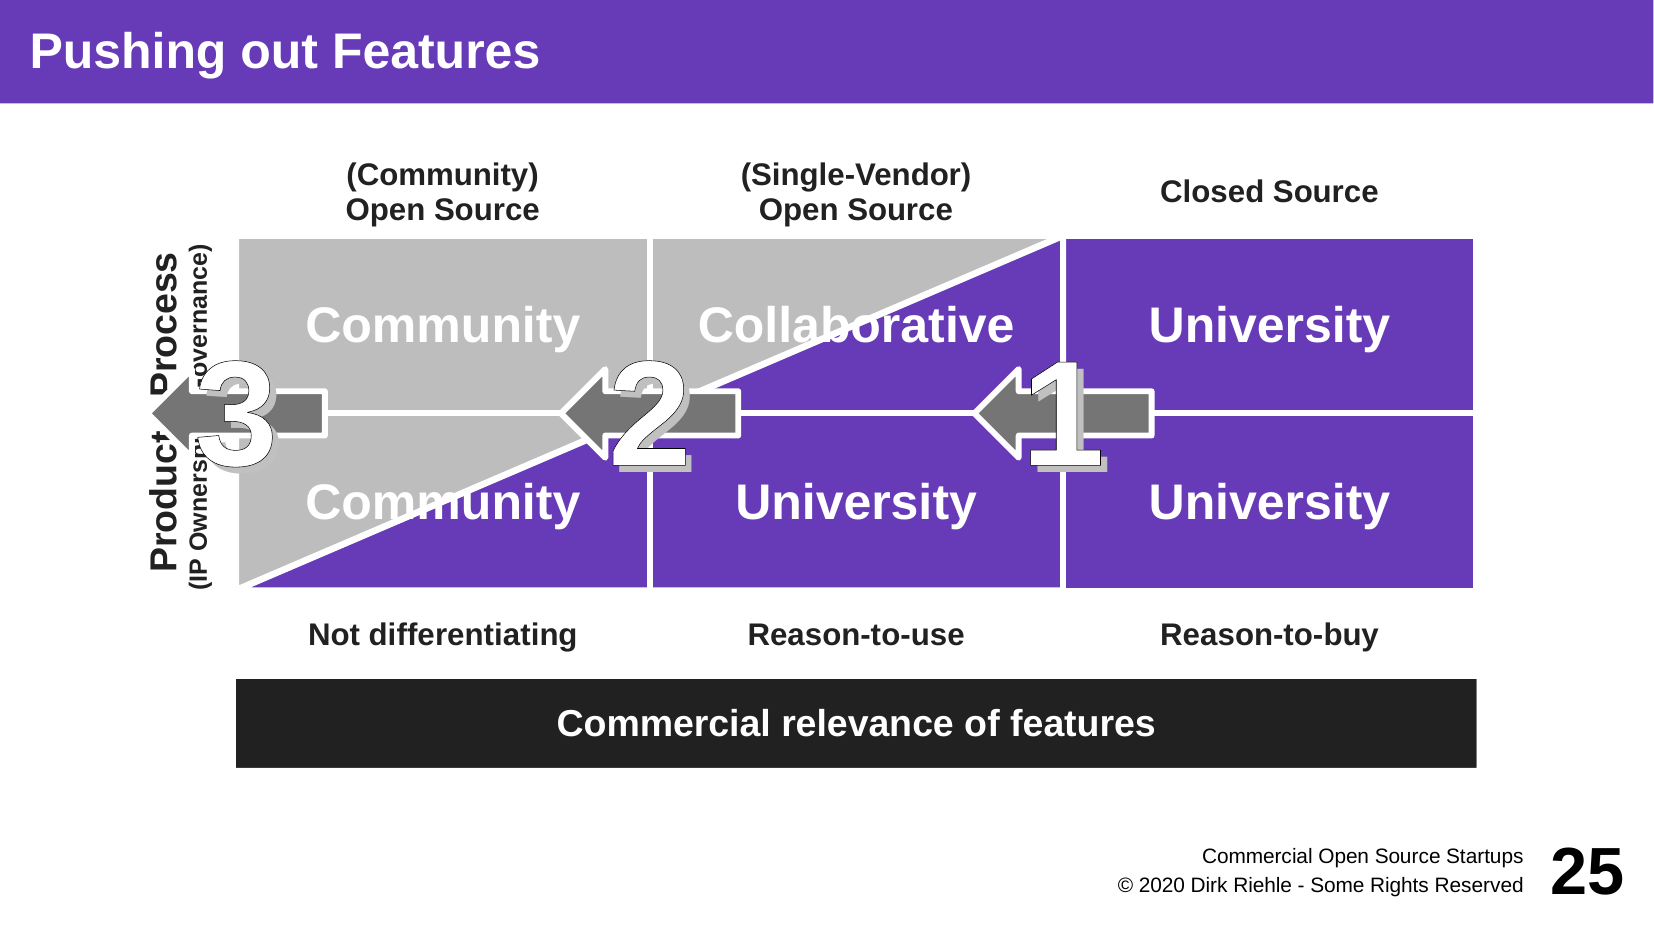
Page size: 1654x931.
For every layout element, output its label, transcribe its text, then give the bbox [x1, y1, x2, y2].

text_box 3 [118, 295, 355, 532]
text_box Community [237, 413, 649, 590]
text_box Commercial relevance of features [236, 679, 1477, 768]
text_box Product (IP Ownership) [118, 532, 237, 621]
text_box University [1063, 413, 1477, 590]
text_box Reason-to-buy [1062, 590, 1477, 679]
text_box Not differentiating [236, 590, 649, 679]
text_box (Community) Open Source [236, 147, 649, 237]
title Pushing out Features [0, 0, 1654, 104]
text_box Process (Governance) [118, 206, 237, 295]
text_box Reason-to-use [649, 590, 1062, 679]
text_box University [649, 413, 1063, 590]
text_box Community [237, 237, 649, 413]
text_box University [1064, 237, 1477, 413]
text_box (Single-Vendor) Open Source [649, 147, 1062, 237]
text_box Collaborative [649, 237, 1063, 413]
text_box 2 [531, 295, 768, 532]
text_box 1 [944, 295, 1182, 532]
text_box Closed Source [1062, 147, 1477, 237]
